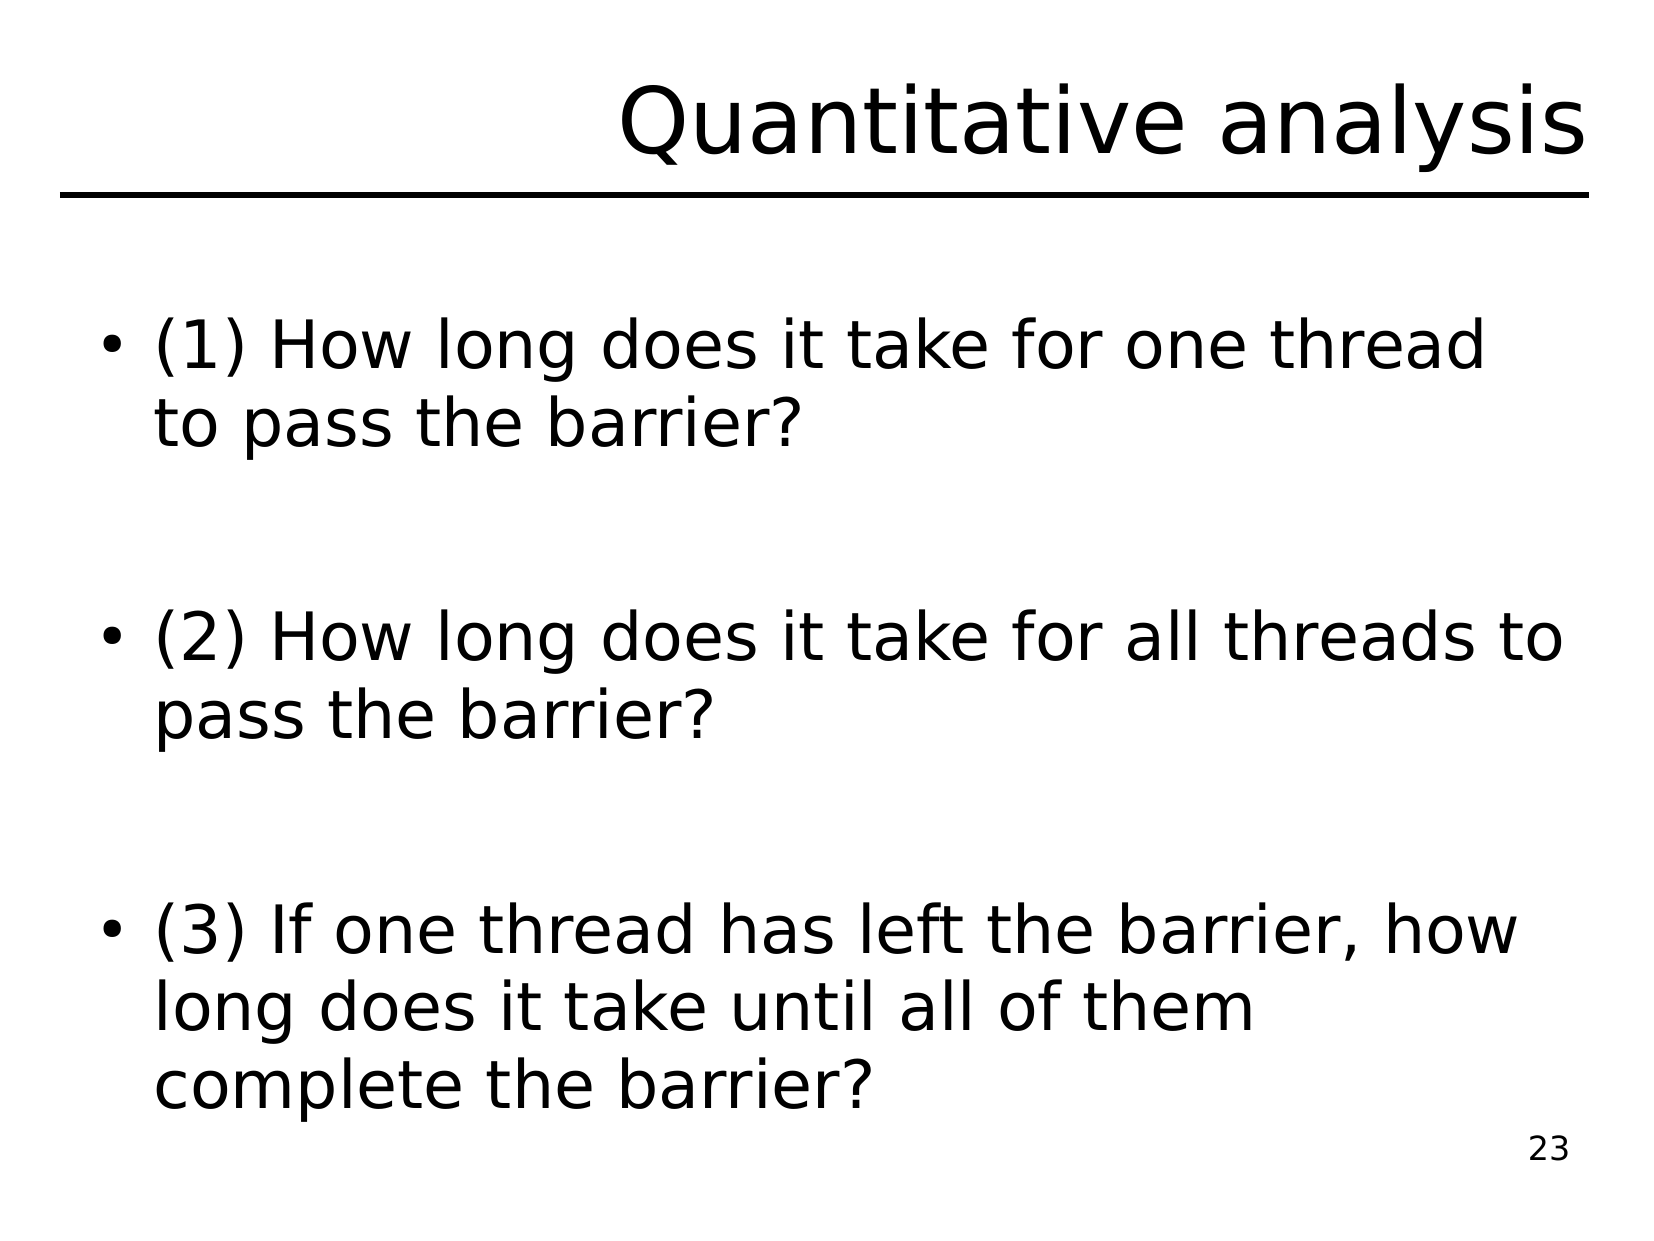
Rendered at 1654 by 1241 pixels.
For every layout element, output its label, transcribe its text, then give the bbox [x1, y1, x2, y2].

list (1) How long does it take for one thread to pass the barrier? (2) How long does it take for all threads to pass the barrier? (3) If one thread has left the barrier, how long does it take until all of them complete the barrier? [82, 306, 1571, 1125]
title Quantitative analysis [101, 17, 1590, 226]
